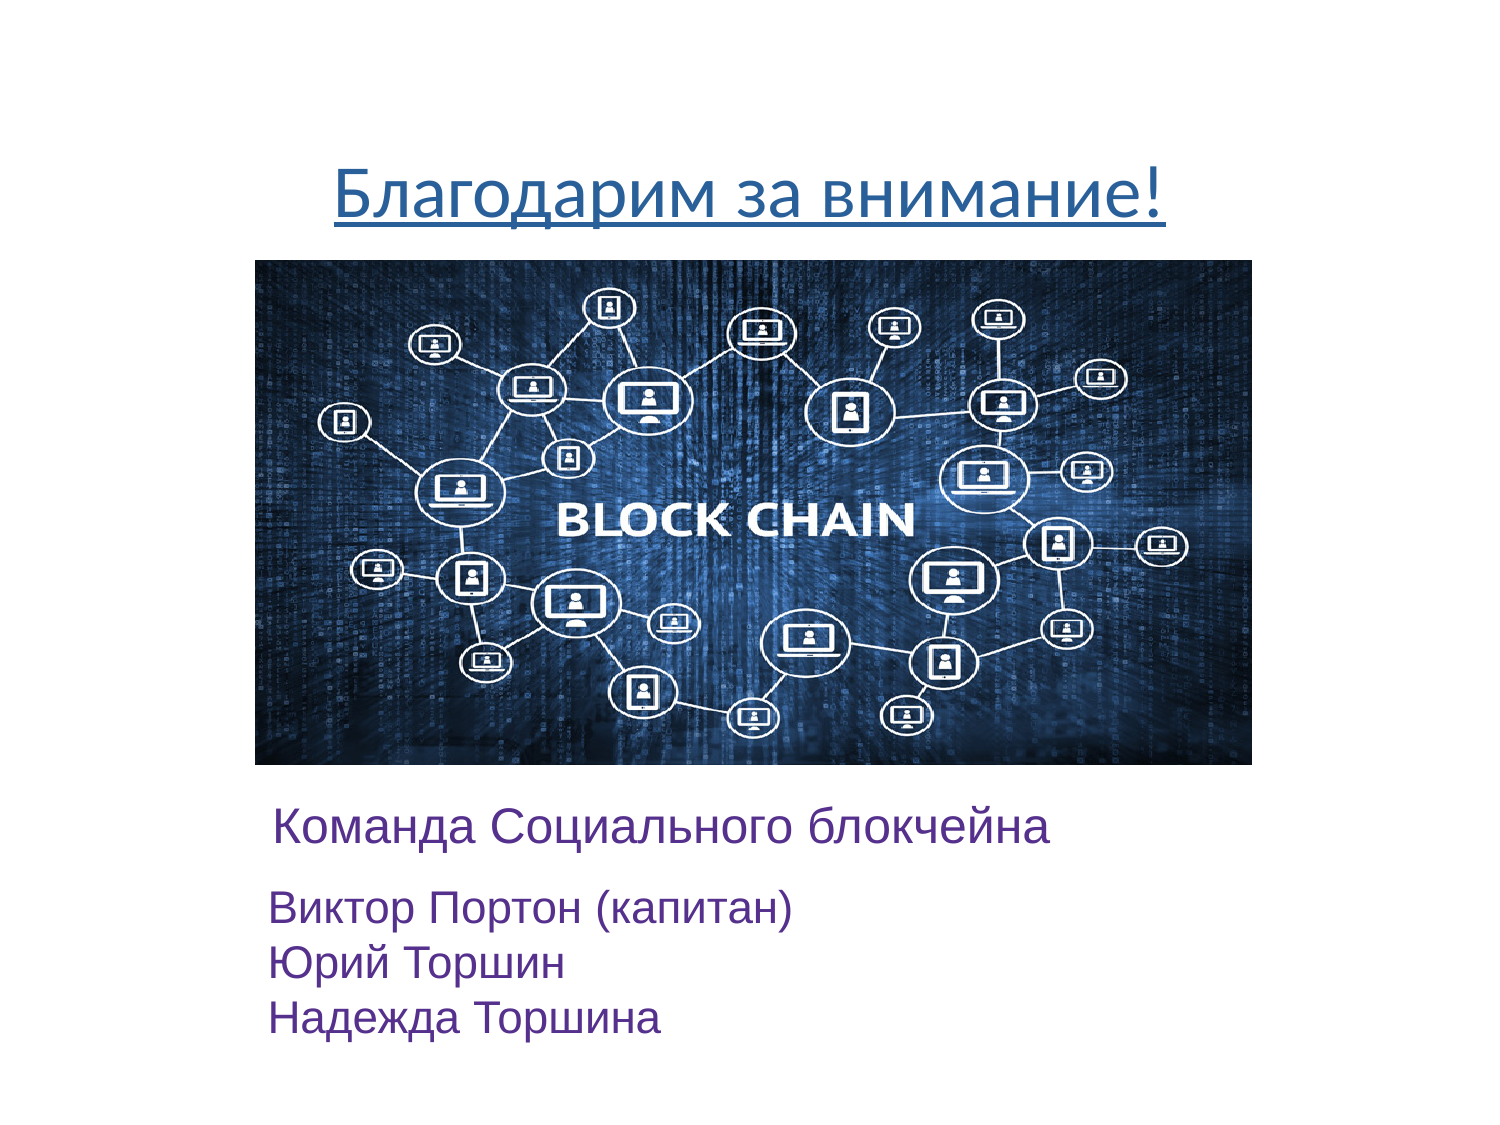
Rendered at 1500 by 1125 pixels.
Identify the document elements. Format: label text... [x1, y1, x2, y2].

text_box Благодарим за внимание! [112, 74, 1388, 300]
text_box Виктор Портон (капитан) Юрий Торшин Надежда Торшина [239, 870, 1095, 1082]
picture [255, 260, 1252, 765]
text_box Команда Социального блокчейна [257, 786, 1203, 892]
